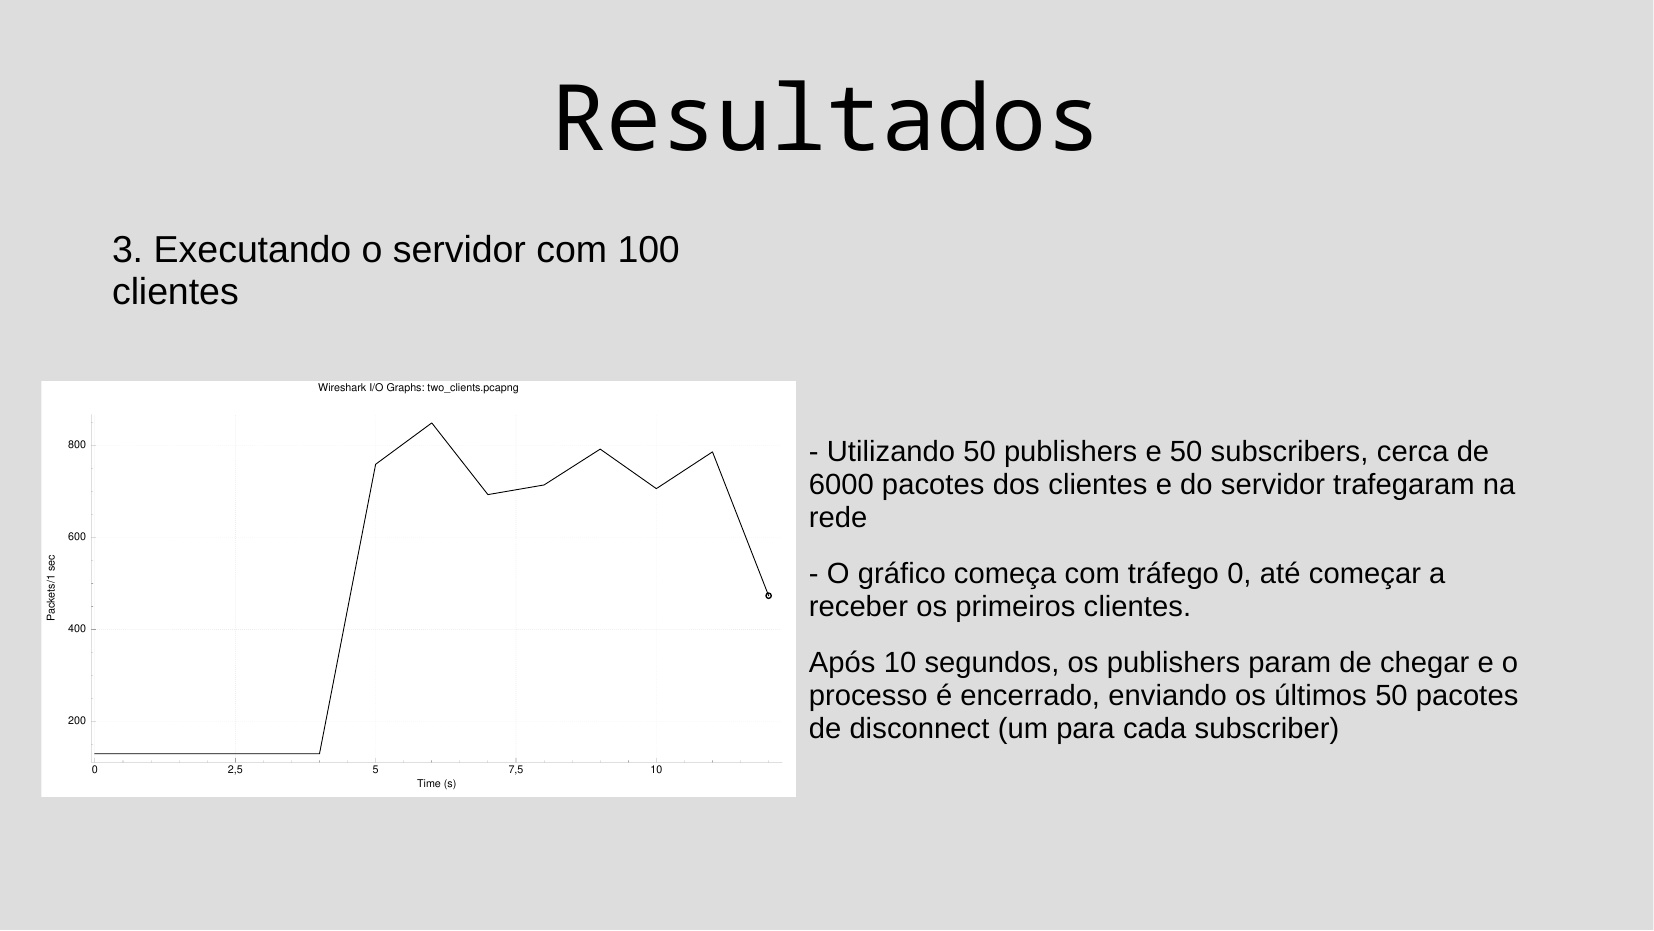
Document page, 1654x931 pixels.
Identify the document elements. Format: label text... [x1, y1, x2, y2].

picture [41, 381, 796, 798]
list - Utilizando 50 publishers e 50 subscribers, cerca de 6000 pacotes dos clientes e do servidor trafegaram na rede - O gráfico começa com tráfego 0, até começar a receber os primeiros clientes. Após 10 segundos, os publishers param de chegar e o processo é encerrado, enviando os últimos 50 pacotes de disconnect (um para cada subscriber) [808, 435, 1536, 931]
list 3. Executando o servidor com 100 clientes [41, 228, 768, 381]
title Resultados [82, 37, 1571, 193]
